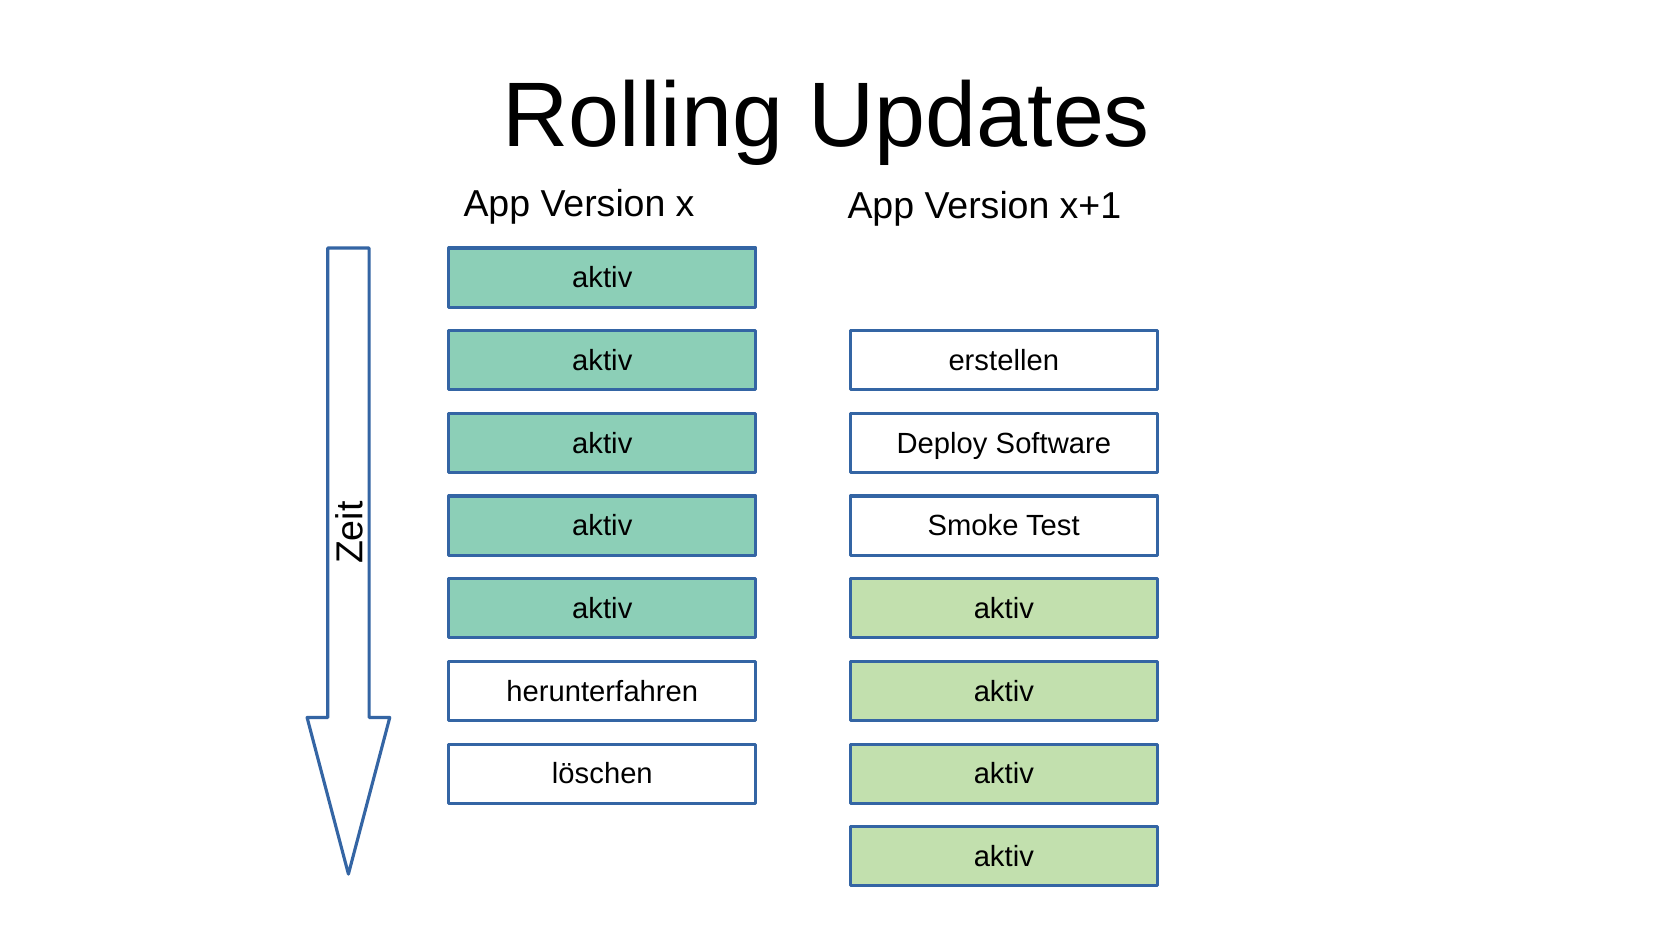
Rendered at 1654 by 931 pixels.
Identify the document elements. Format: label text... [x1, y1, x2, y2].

text_box herunterfahren [448, 661, 756, 721]
title Rolling Updates [82, 37, 1571, 193]
text_box aktiv [448, 330, 756, 390]
text_box aktiv [448, 248, 756, 308]
text_box erstellen [850, 330, 1158, 390]
text_box aktiv [850, 661, 1158, 721]
text_box aktiv [850, 826, 1158, 886]
text_box aktiv [448, 578, 756, 638]
text_box Deploy Software [850, 413, 1158, 473]
text_box App Version x [448, 174, 754, 232]
text_box aktiv [850, 578, 1158, 638]
text_box App Version x+1 [832, 177, 1180, 234]
text_box aktiv [448, 496, 756, 556]
text_box aktiv [448, 413, 756, 473]
text_box Smoke Test [850, 496, 1158, 556]
text_box Zeit [321, 486, 378, 579]
text_box aktiv [850, 744, 1158, 804]
text_box löschen [448, 744, 756, 804]
